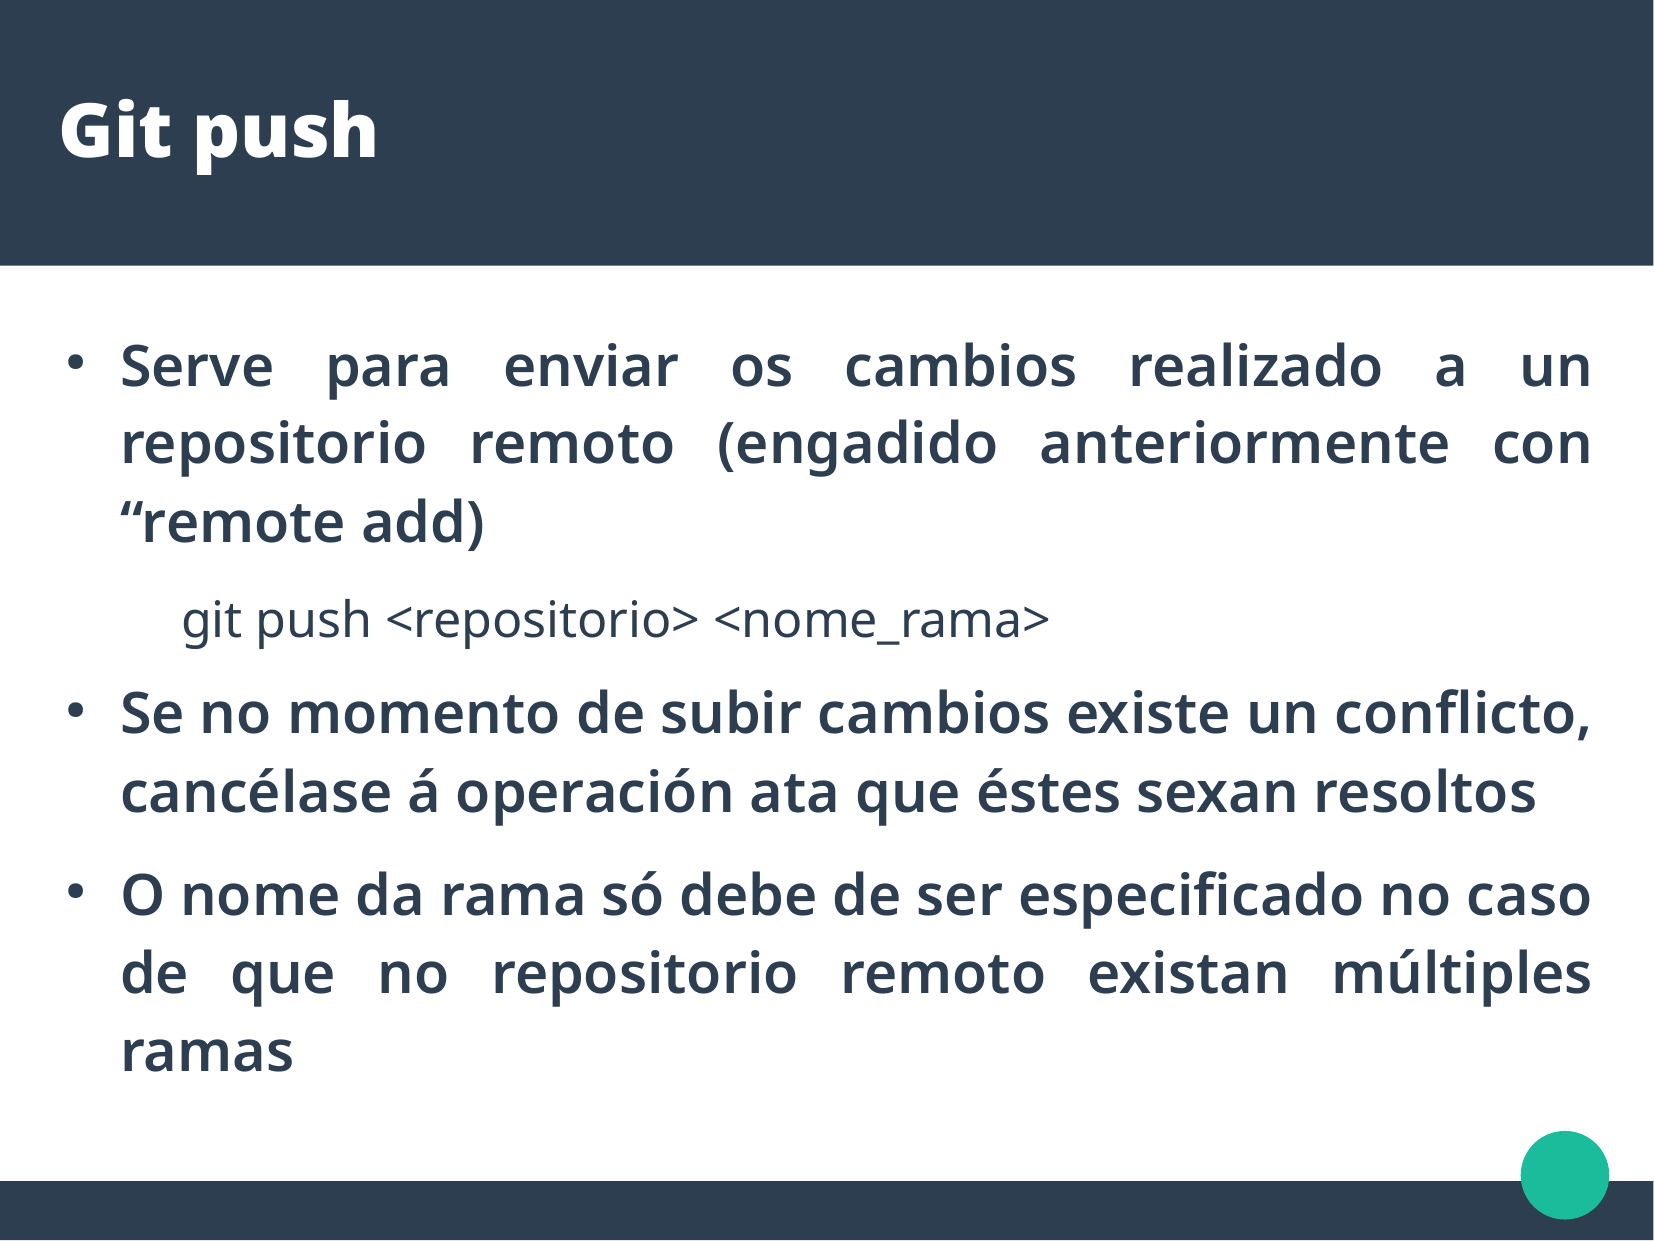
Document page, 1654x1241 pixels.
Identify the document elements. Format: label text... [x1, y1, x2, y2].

title Git push [59, 49, 1595, 207]
list Serve para enviar os cambios realizado a un repositorio remoto (engadido anteriormente con “remote add) git push <repositorio> <nome_rama> Se no momento de subir cambios existe un conflicto, cancélase á operación ata que éstes sexan resoltos O nome da rama só debe de ser especificado no caso de que no repositorio remoto existan múltiples ramas [59, 324, 1595, 1152]
